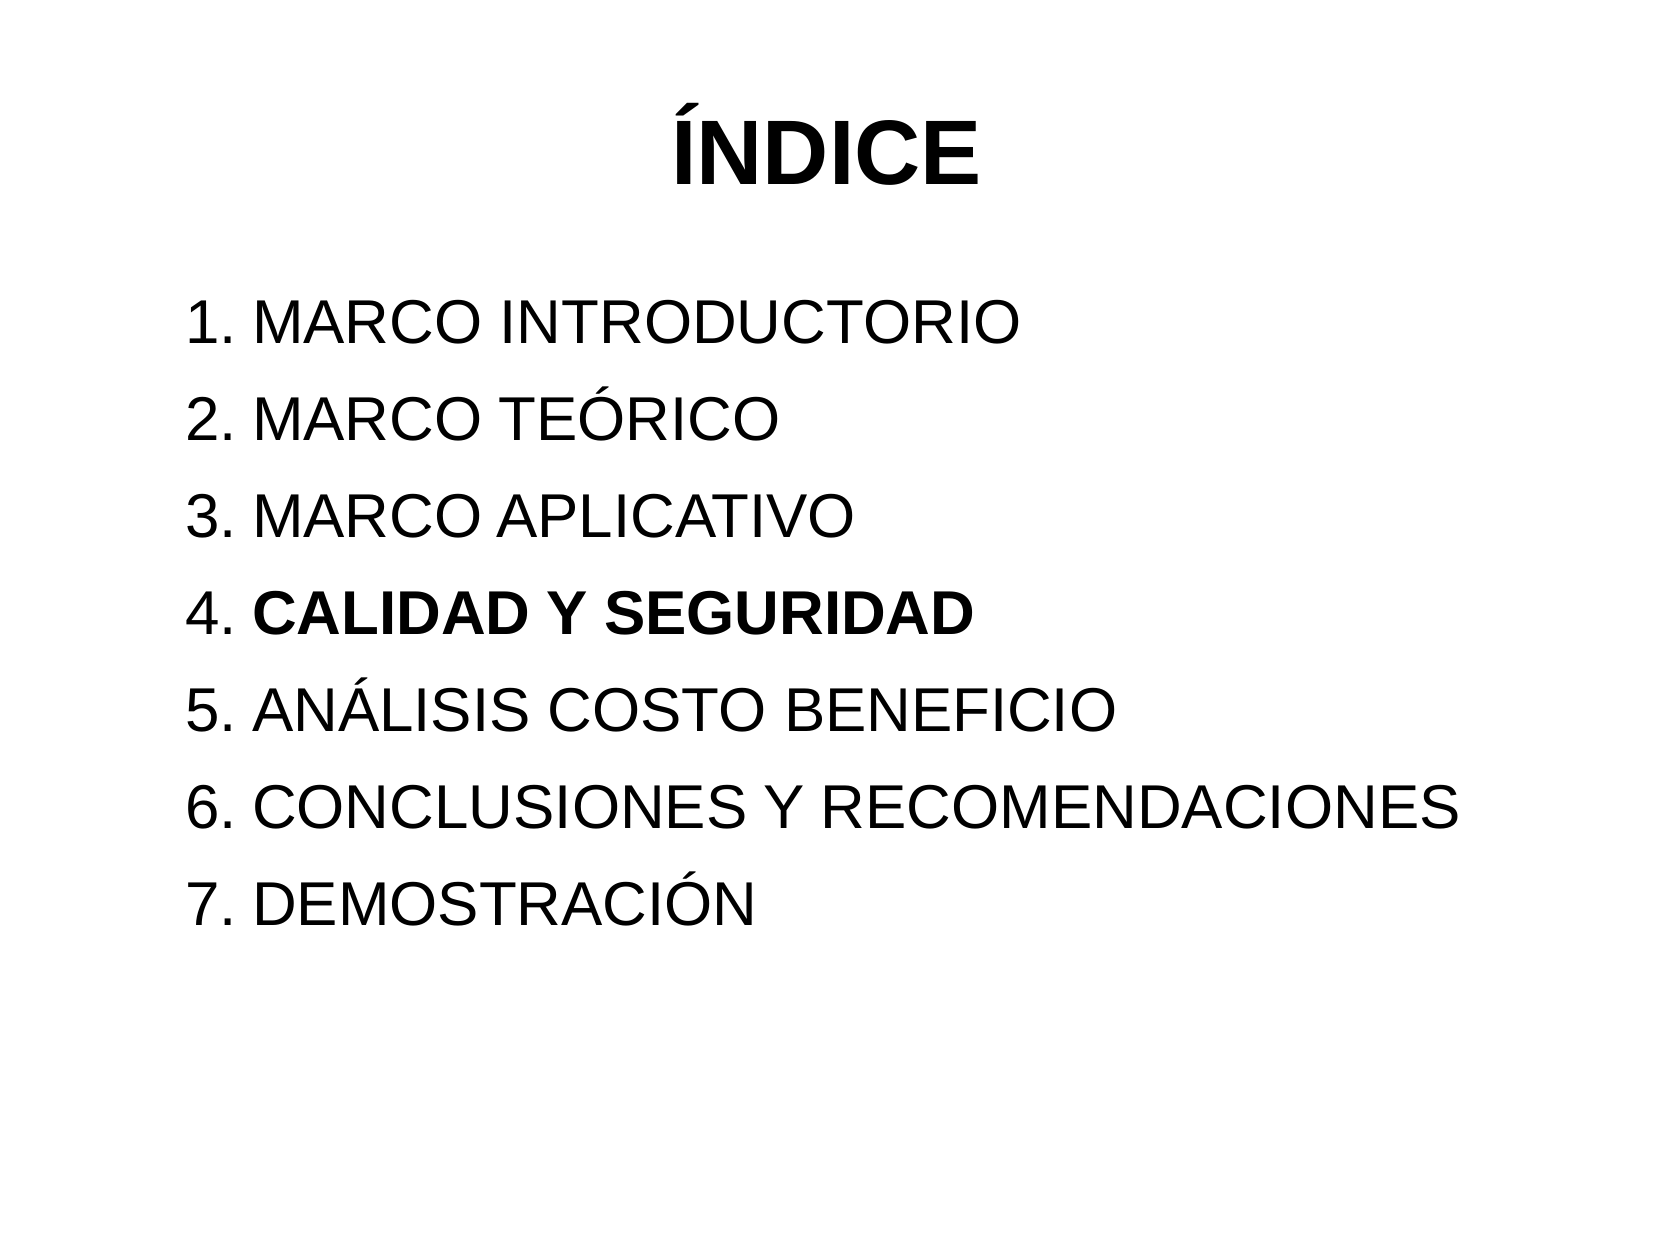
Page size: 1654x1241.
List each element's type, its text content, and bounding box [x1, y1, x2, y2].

title ÍNDICE [82, 49, 1571, 257]
list MARCO INTRODUCTORIO MARCO TEÓRICO MARCO APLICATIVO CALIDAD Y SEGURIDAD ANÁLISIS COSTO BENEFICIO CONCLUSIONES Y RECOMENDACIONES DEMOSTRACIÓN [168, 287, 1469, 1007]
